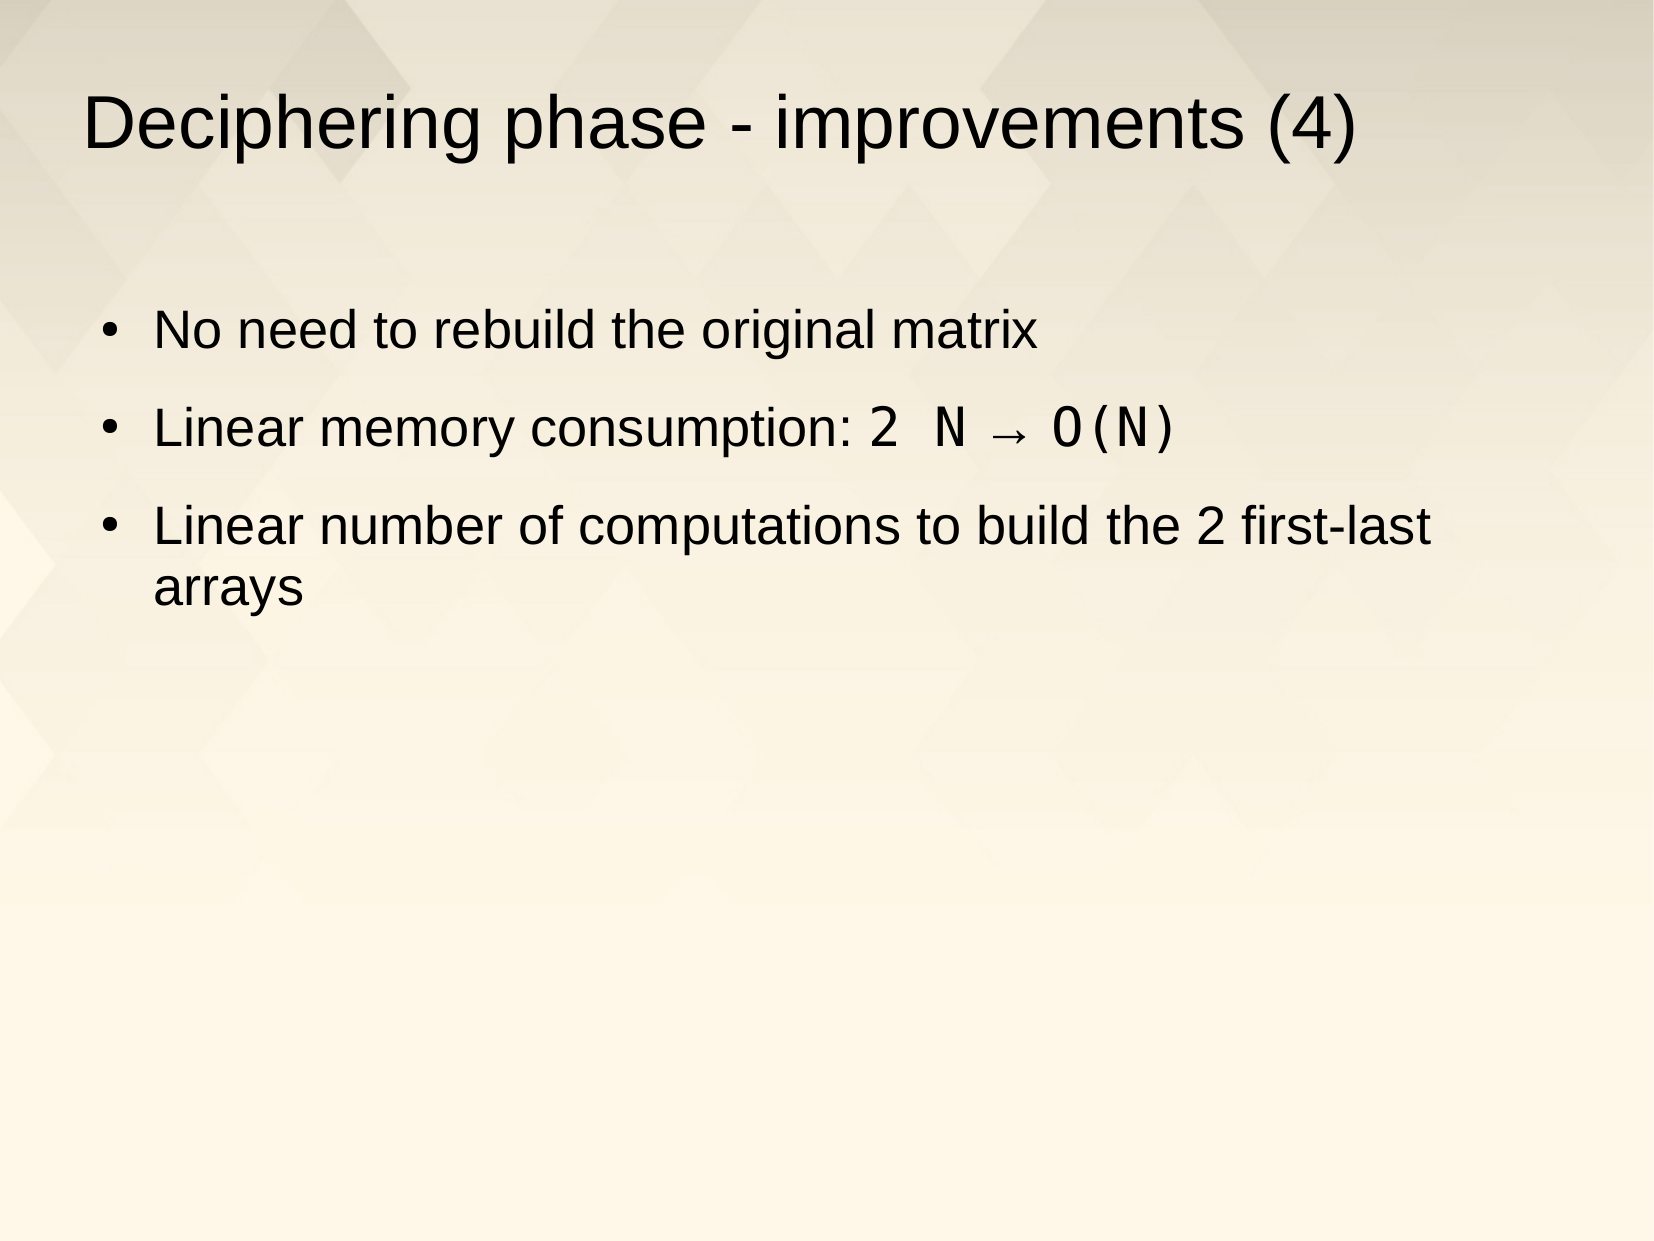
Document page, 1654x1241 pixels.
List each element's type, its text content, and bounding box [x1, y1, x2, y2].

title Deciphering phase - improvements (4) [82, 49, 1571, 196]
list No need to rebuild the original matrix Linear memory consumption: 2 N → O(N) Linear number of computations to build the 2 first-last arrays [82, 300, 1571, 1070]
picture [0, 0, 1654, 1241]
